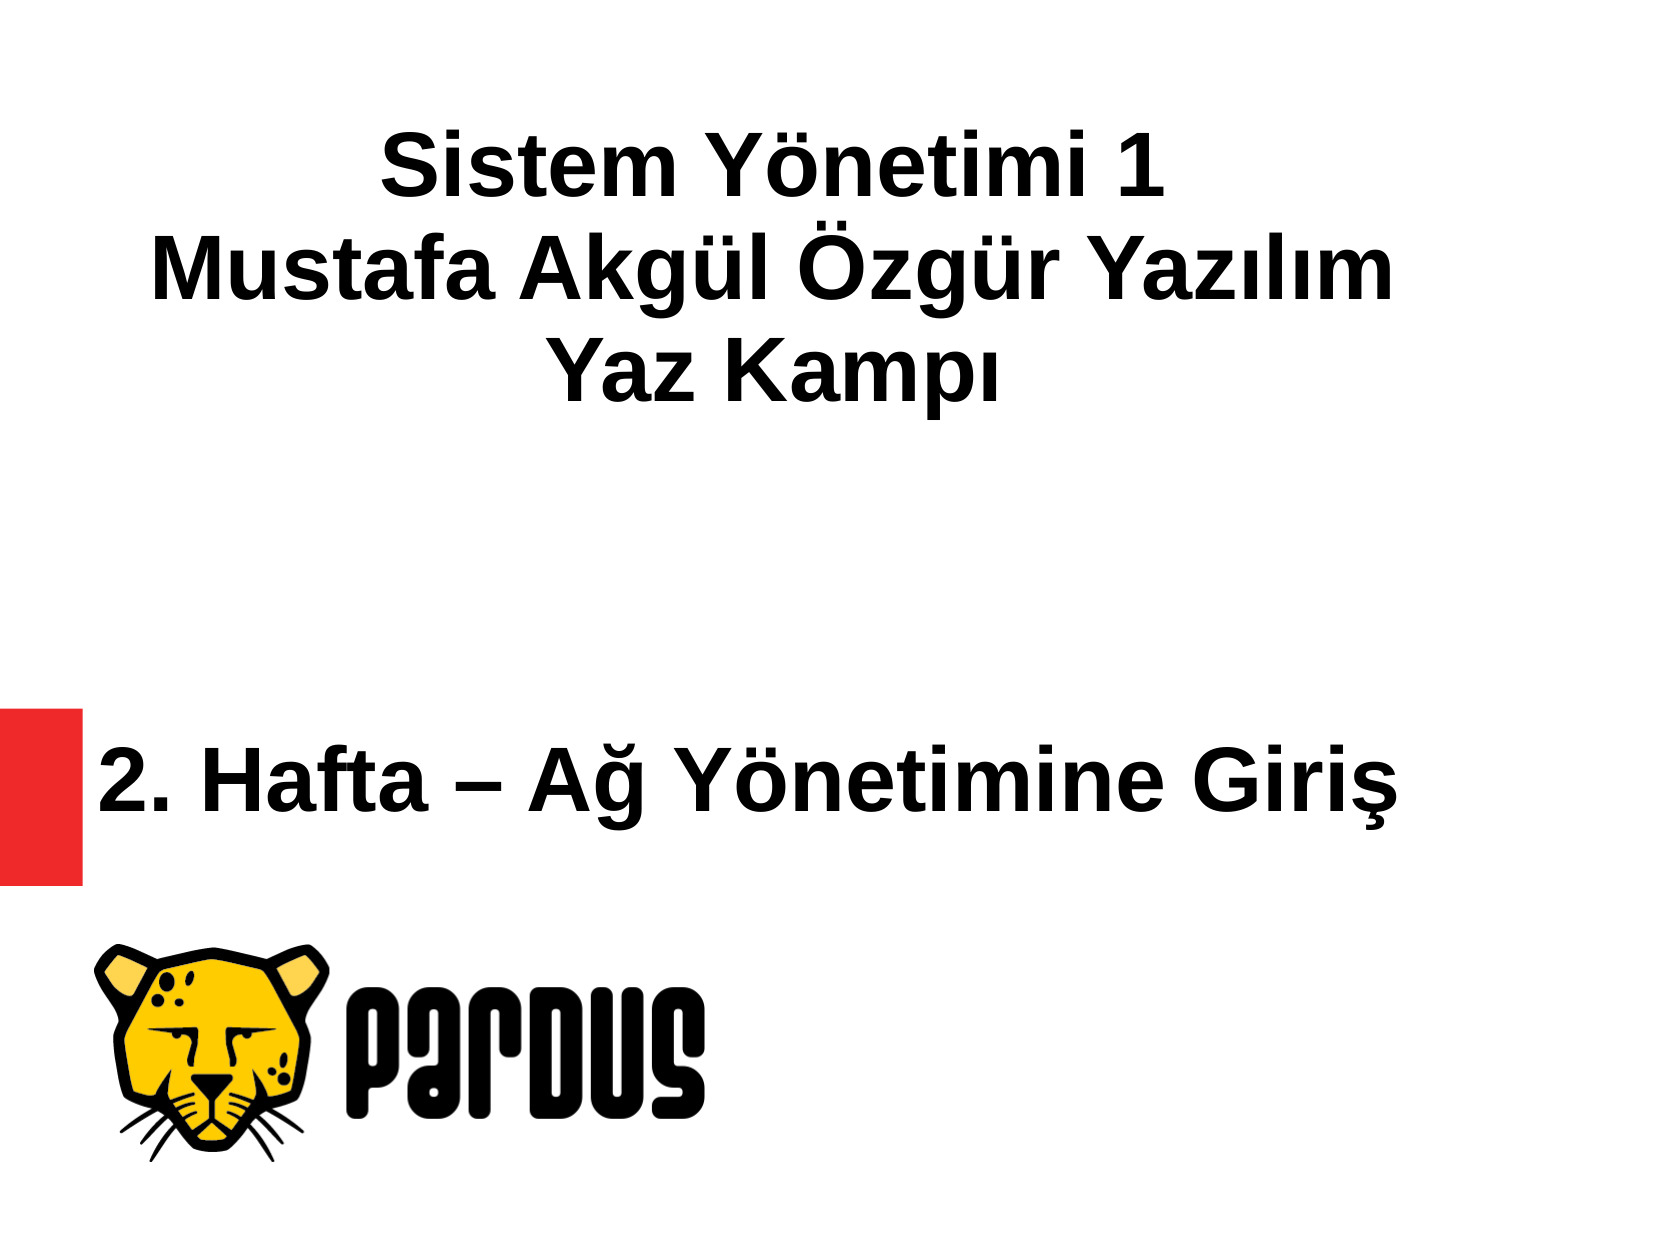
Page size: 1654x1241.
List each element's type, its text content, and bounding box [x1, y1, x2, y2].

picture [94, 944, 705, 1162]
text_box Sistem Yönetimi 1 Mustafa Akgül Özgür Yazılım Yaz Kampı 2. Hafta – Ağ Yönetimine Giriş [82, 106, 1465, 839]
